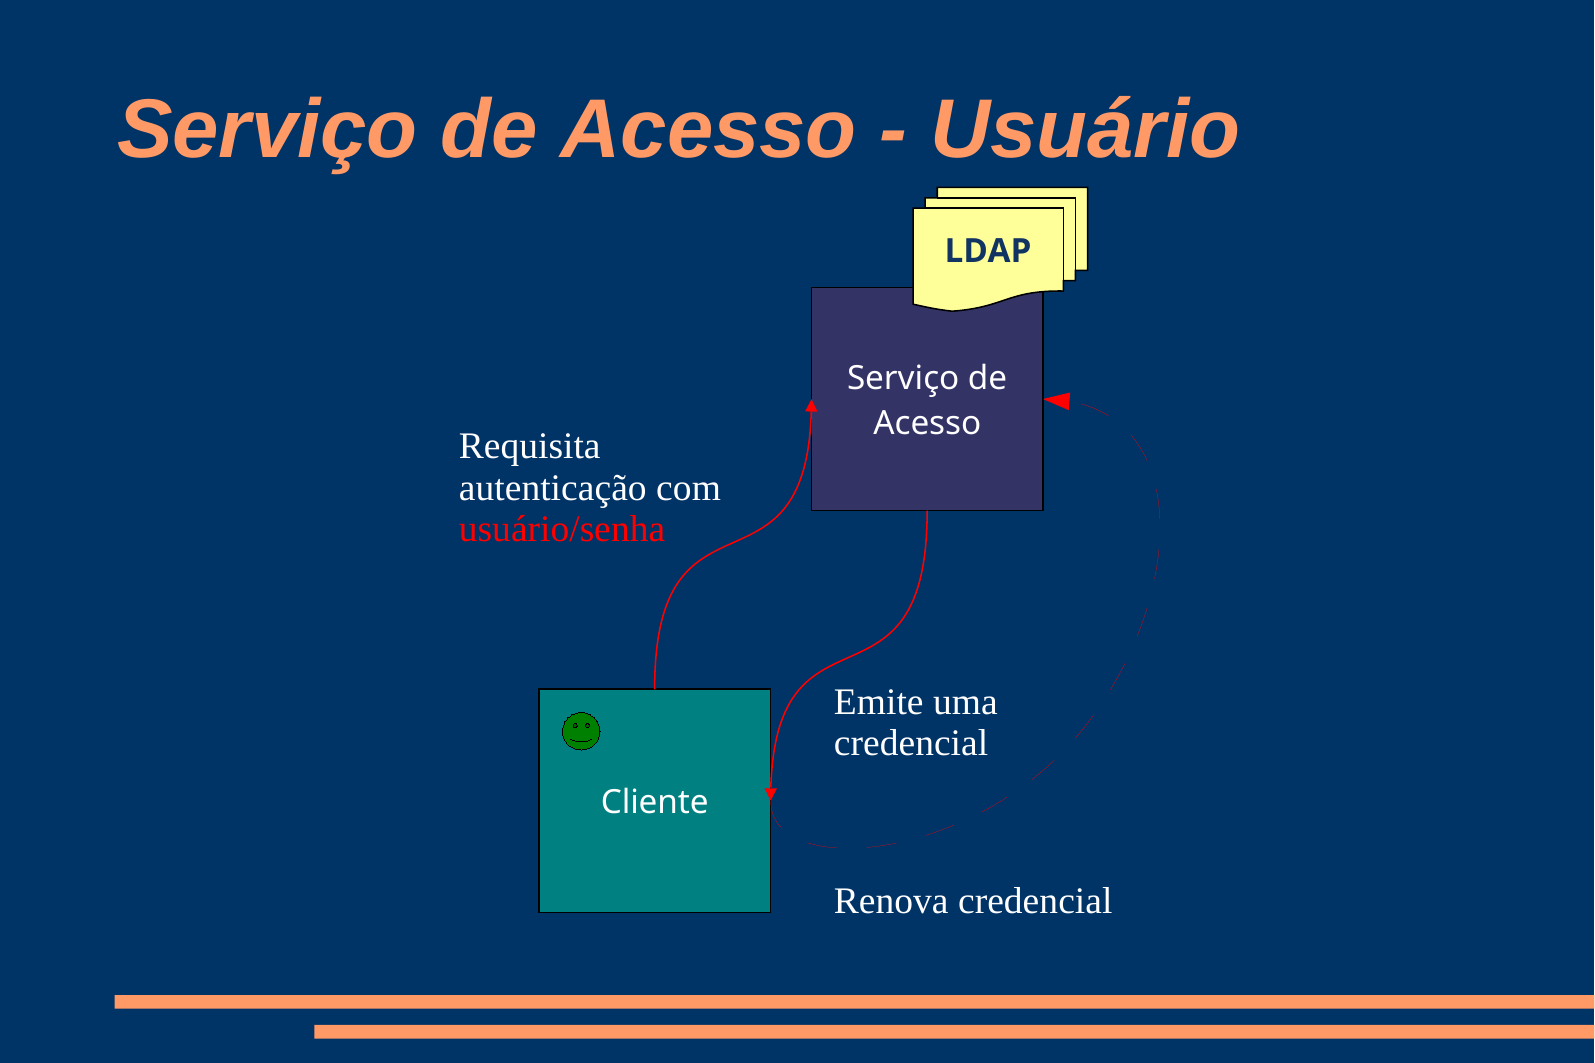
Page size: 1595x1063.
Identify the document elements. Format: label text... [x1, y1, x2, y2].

title Serviço de Acesso - Usuário [117, 39, 1479, 218]
text_box Cliente [538, 689, 771, 913]
text_box Serviço de Acesso [811, 287, 1043, 511]
text_box Requisita autenticação com usuário/senha [450, 412, 751, 563]
text_box [562, 712, 601, 751]
text_box LDAP [913, 187, 1088, 312]
text_box Emite uma credencial [825, 657, 1088, 788]
text_box Renova credencial [825, 879, 1123, 922]
